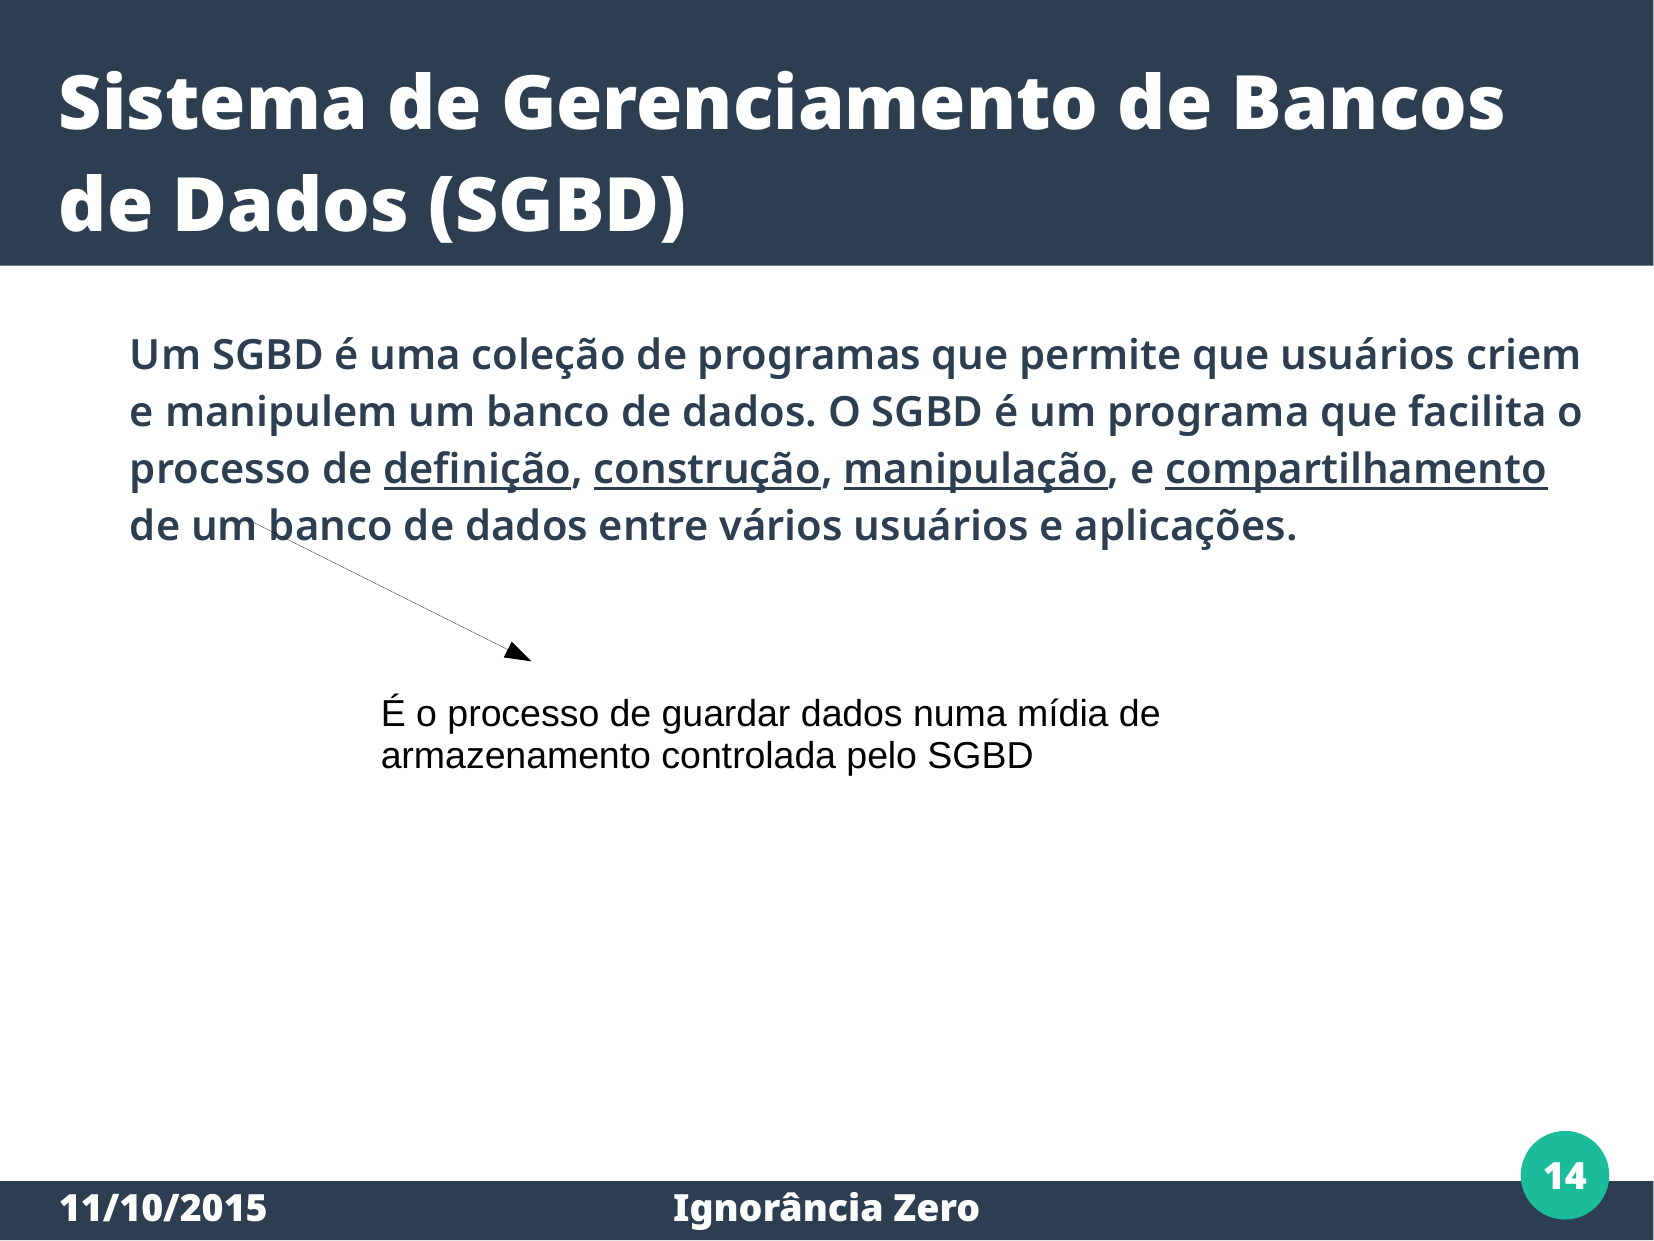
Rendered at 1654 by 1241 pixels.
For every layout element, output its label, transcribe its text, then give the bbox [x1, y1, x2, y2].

title Sistema de Gerenciamento de Bancos de Dados (SGBD) [59, 49, 1595, 207]
list Um SGBD é uma coleção de programas que permite que usuários criem e manipulem um banco de dados. O SGBD é um programa que facilita o processo de definição, construção, manipulação, e compartilhamento de um banco de dados entre vários usuários e aplicações. [59, 324, 1595, 1152]
text_box É o processo de guardar dados numa mídia de armazenamento controlada pelo SGBD [330, 685, 1300, 784]
